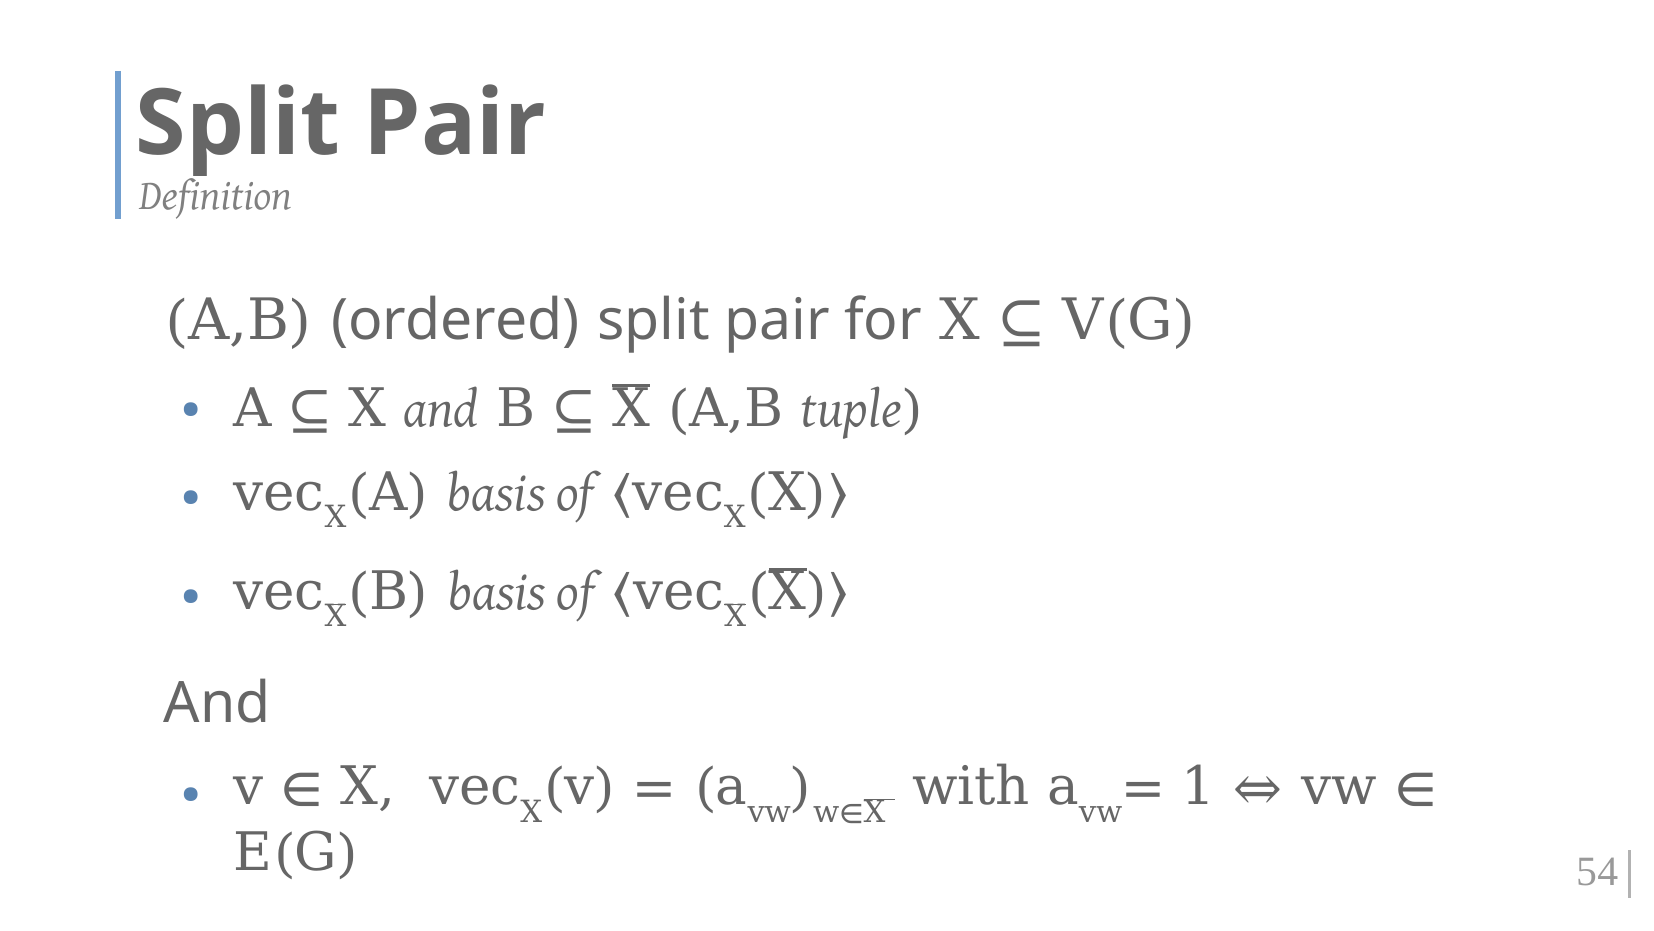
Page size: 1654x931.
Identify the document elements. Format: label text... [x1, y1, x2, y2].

list (A,B) (ordered) split pair for X ⊆ V(G) A ⊆ X and B ⊆ X (A,B tuple) vecX(A) basis of ⟨vecX(X)⟩ vecX(B) basis of ⟨vecX(X)⟩ And v ∈ X, vecX(v) = (avw)w∈X with avw= 1 ⇔ vw ∈ E(G) [94, 278, 1565, 884]
text_box Definition [124, 165, 721, 229]
title Split Pair [135, 60, 1601, 178]
